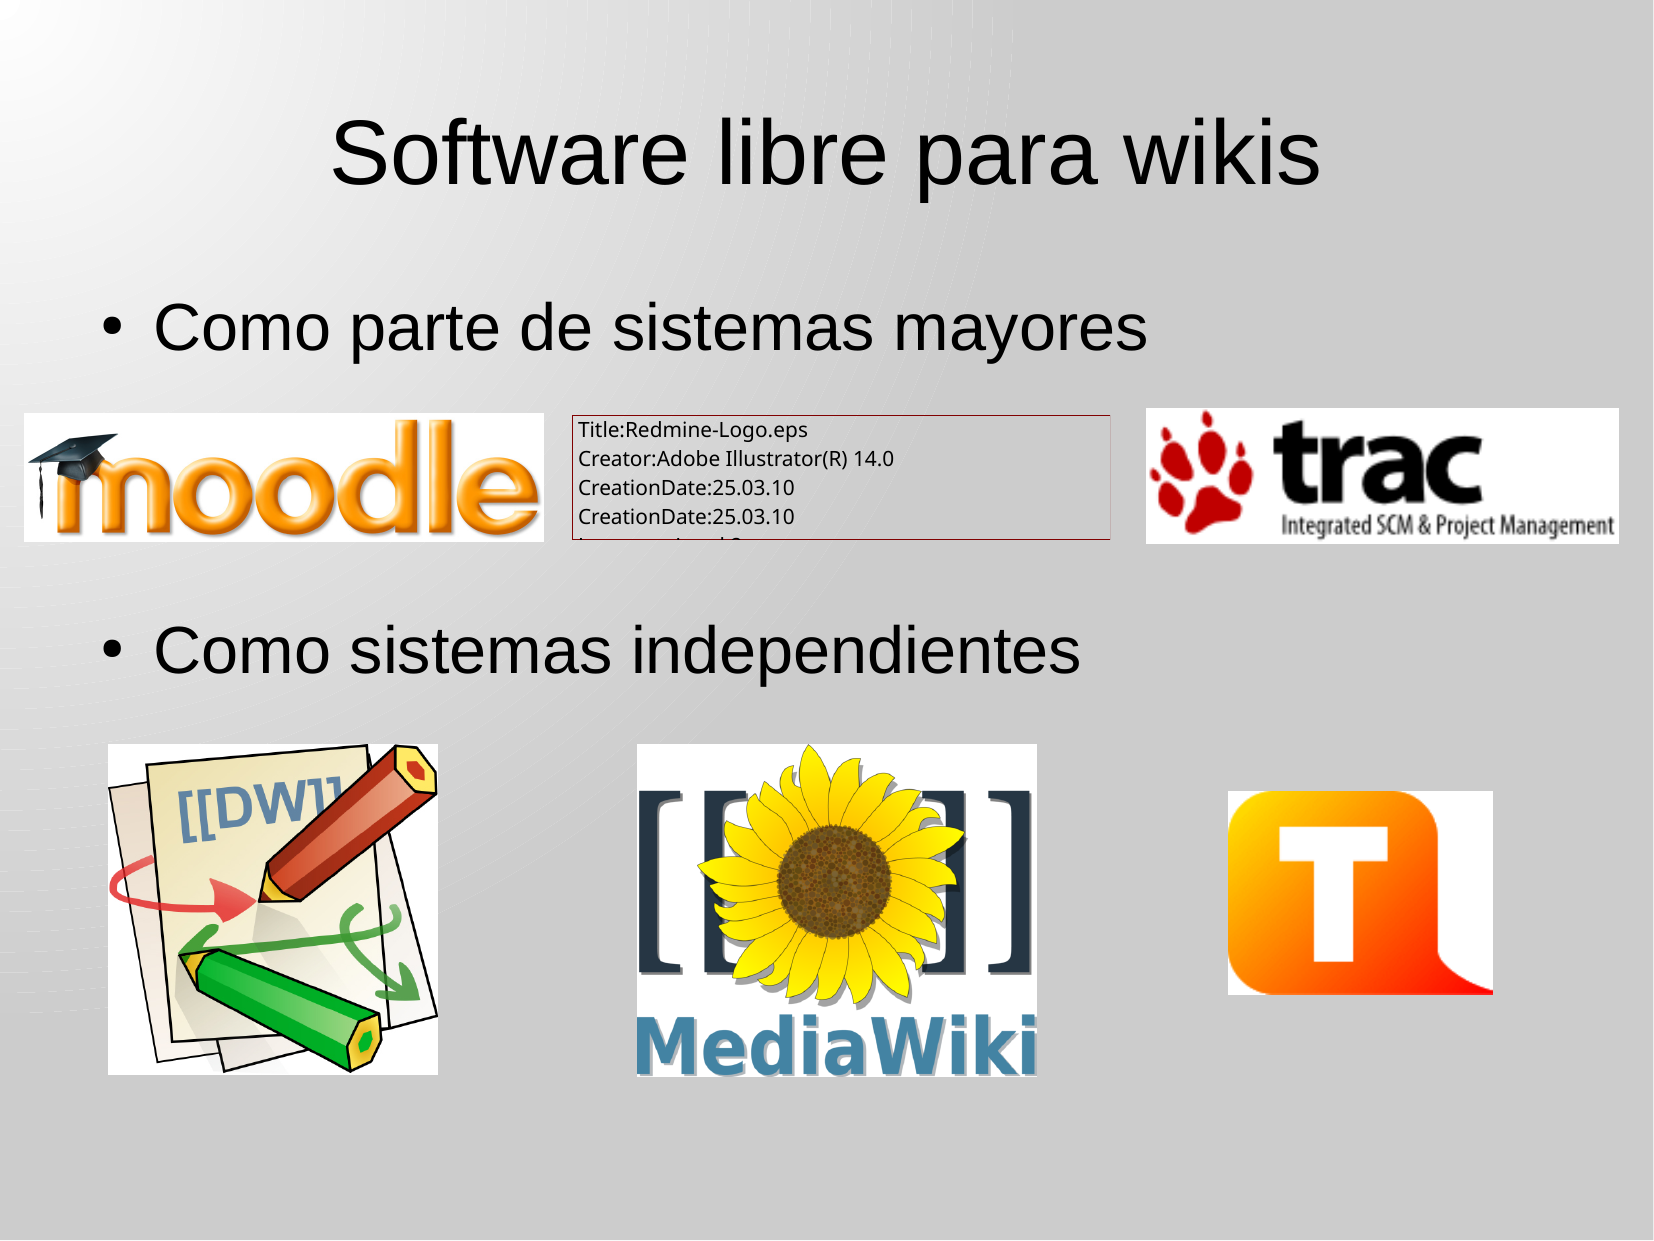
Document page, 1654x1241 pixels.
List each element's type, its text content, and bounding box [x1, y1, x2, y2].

picture [108, 744, 438, 1075]
picture [1146, 408, 1619, 544]
title Software libre para wikis [82, 49, 1571, 257]
picture [1228, 791, 1493, 995]
picture [637, 744, 1037, 1077]
picture [571, 413, 1111, 540]
picture [24, 413, 544, 542]
list Como parte de sistemas mayores Como sistemas independientes [82, 290, 1538, 1109]
